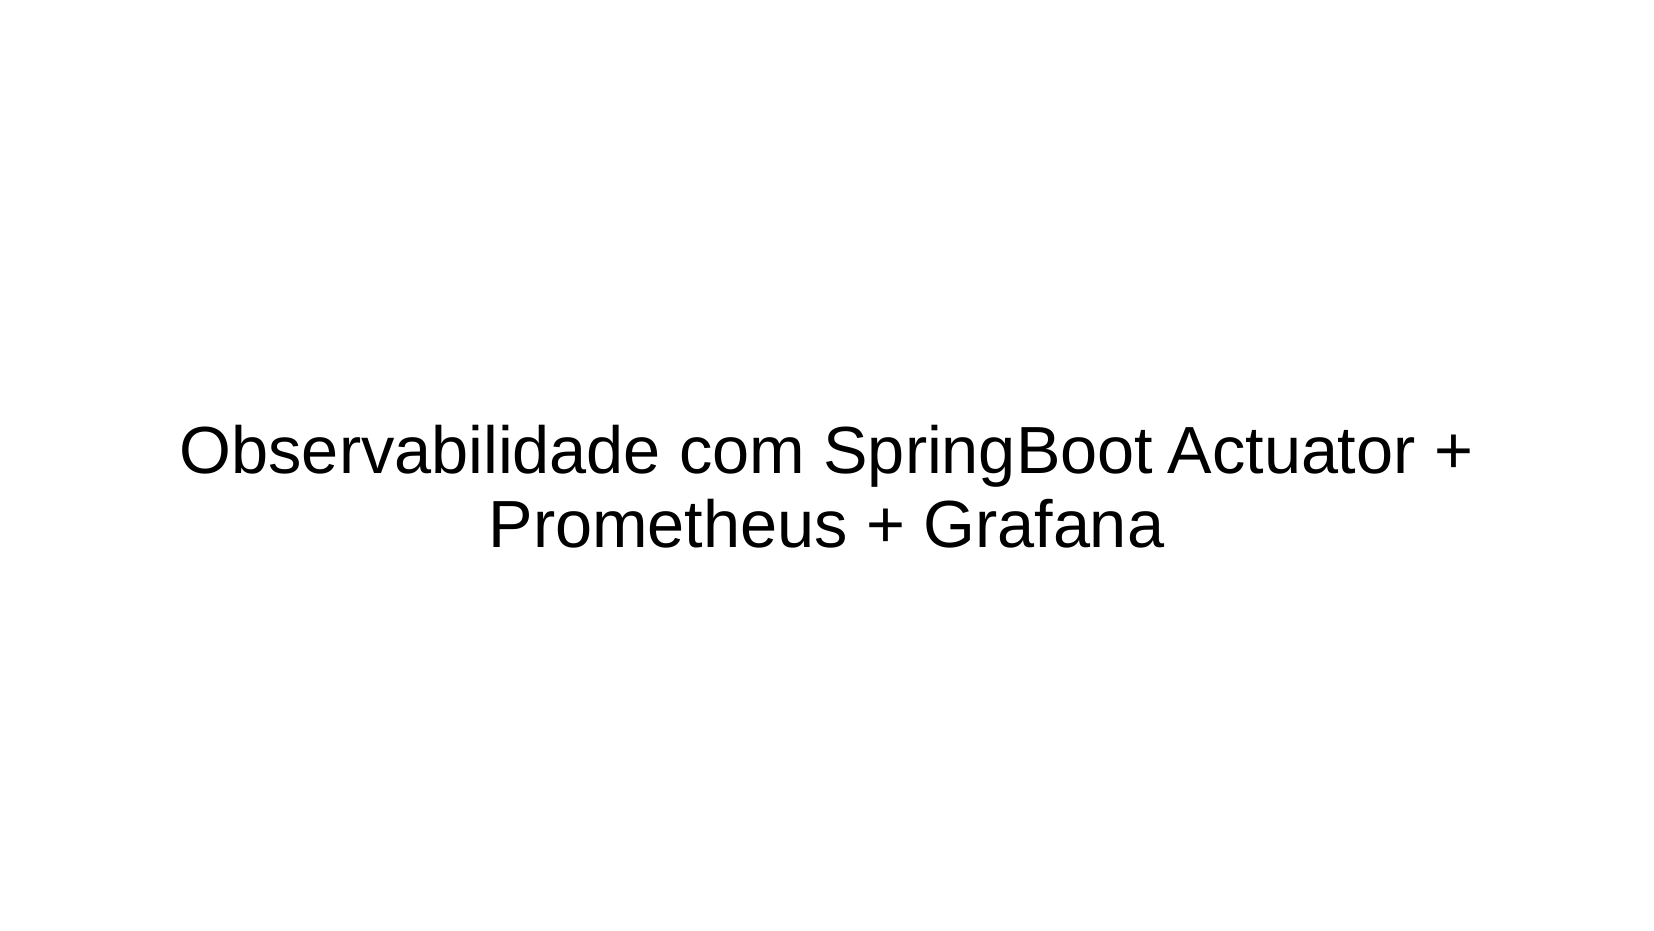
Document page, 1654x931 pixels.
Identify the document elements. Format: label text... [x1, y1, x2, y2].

subtitle Observabilidade com SpringBoot Actuator + Prometheus + Grafana [82, 217, 1571, 758]
